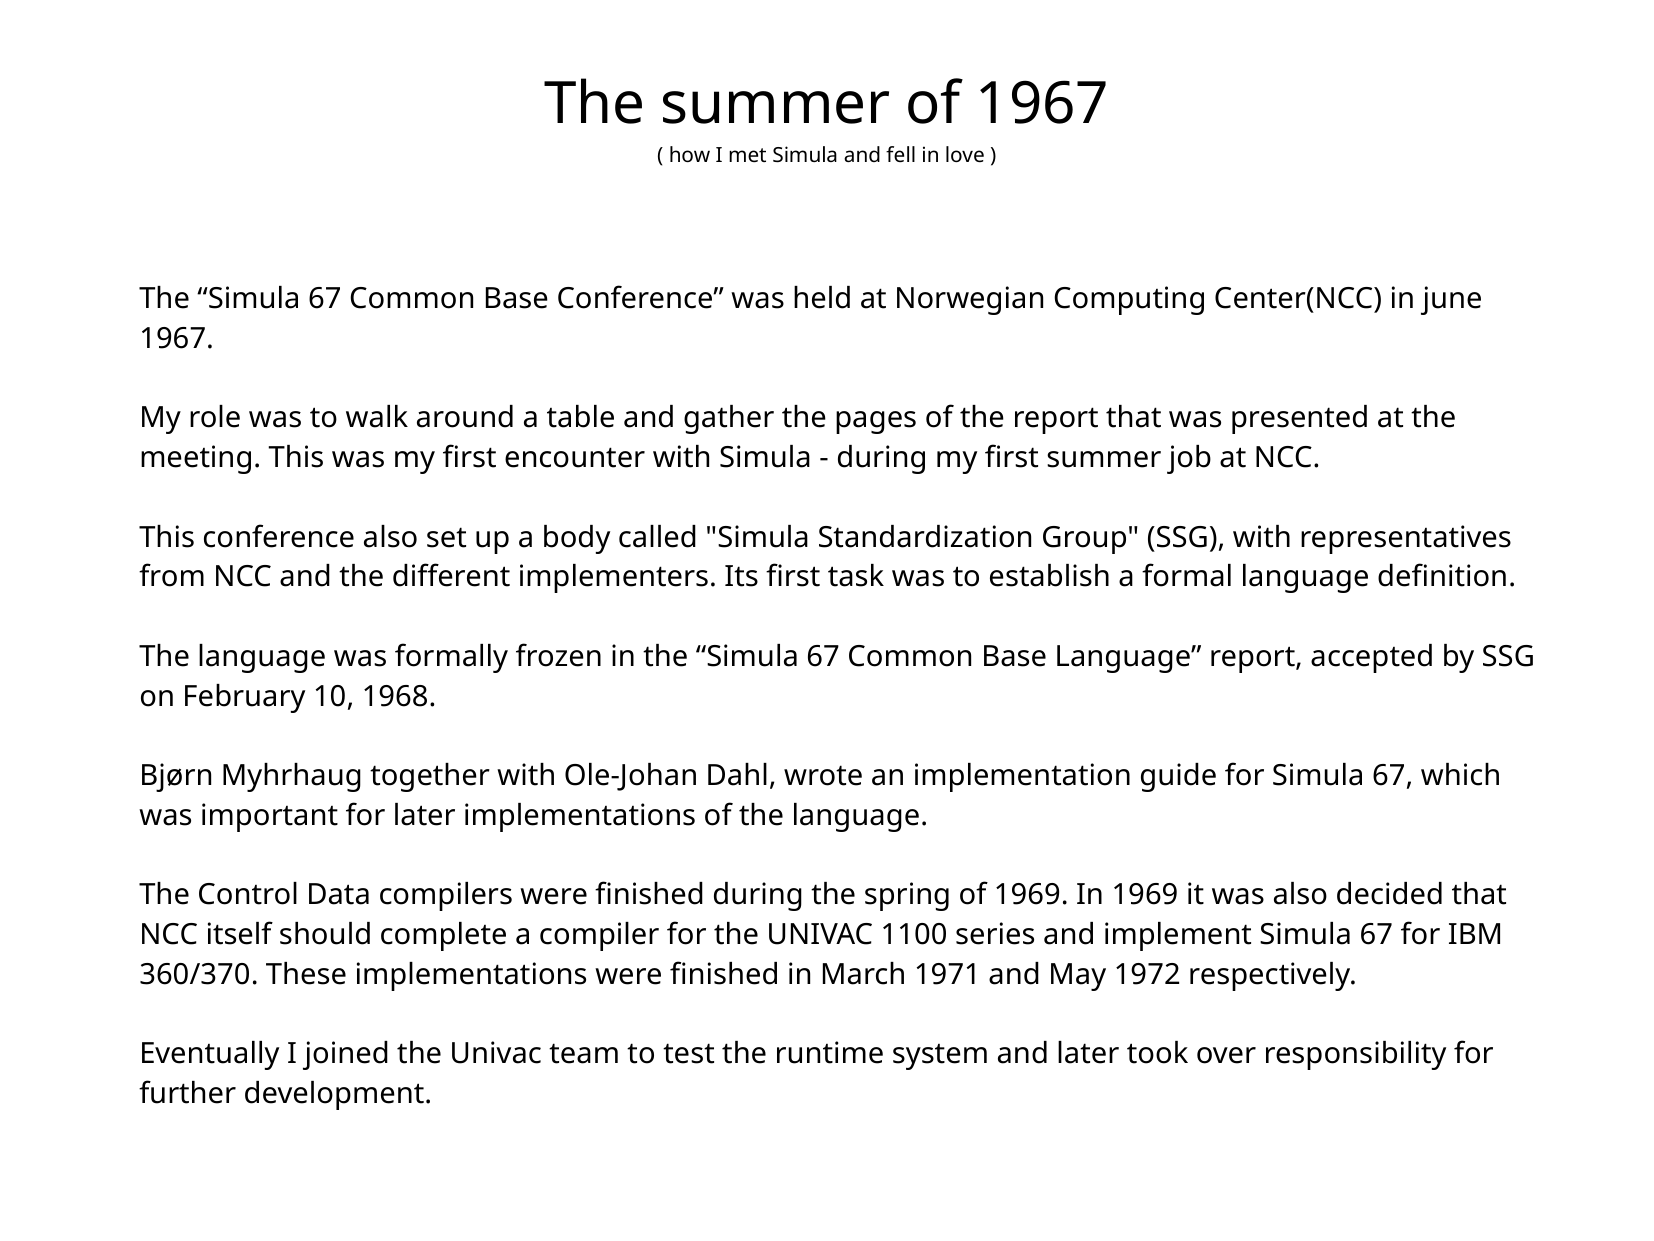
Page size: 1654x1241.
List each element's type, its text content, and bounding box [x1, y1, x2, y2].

text_box The “Simula 67 Common Base Conference” was held at Norwegian Computing Center(NCC) in june 1967. My role was to walk around a table and gather the pages of the report that was presented at the meeting. This was my first encounter with Simula - during my first summer job at NCC. This conference also set up a body called "Simula Standardization Group" (SSG), with representatives from NCC and the different implementers. Its first task was to establish a formal language definition. The language was formally frozen in the “Simula 67 Common Base Language” report, accepted by SSG on February 10, 1968. Bjørn Myhrhaug together with Ole-Johan Dahl, wrote an implementation guide for Simula 67, which was important for later implementations of the language. The Control Data compilers were finished during the spring of 1969. In 1969 it was also decided that NCC itself should complete a compiler for the UNIVAC 1100 series and implement Simula 67 for IBM 360/370. These implementations were finished in March 1971 and May 1972 respectively. Eventually I joined the Univac team to test the runtime system and later took over responsibility for further development. [124, 270, 1565, 1156]
title The summer of 1967 ( how I met Simula and fell in love ) [82, 49, 1571, 181]
